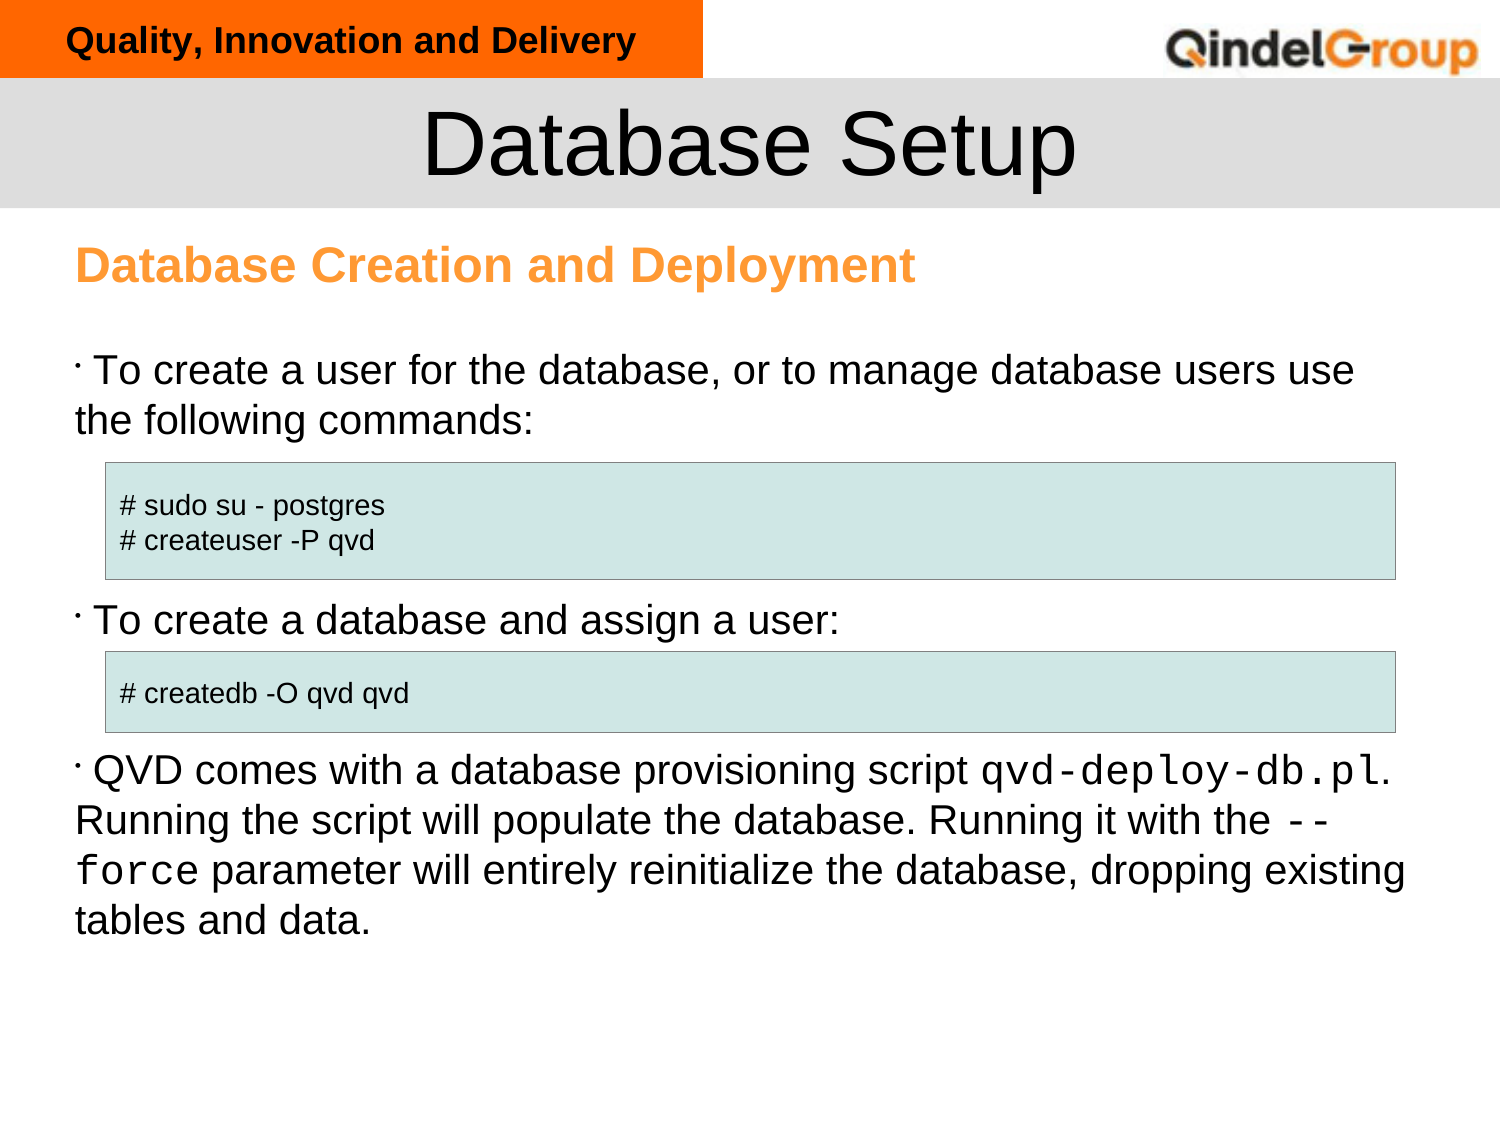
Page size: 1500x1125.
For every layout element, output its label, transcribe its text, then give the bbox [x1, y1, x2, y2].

text_box Database Creation and Deployment To create a user for the database, or to manage database users use the following commands: To create a database and assign a user: QVD comes with a database provisioning script qvd-deploy-db.pl. Running the script will populate the database. Running it with the --force parameter will entirely reinitialize the database, dropping existing tables and data. [60, 224, 1426, 1051]
title Database Setup [75, 45, 1426, 224]
text_box # createdb -O qvd qvd [105, 651, 1396, 733]
text_box # sudo su - postgres # createuser -P qvd [105, 462, 1396, 580]
picture [1163, 23, 1481, 78]
